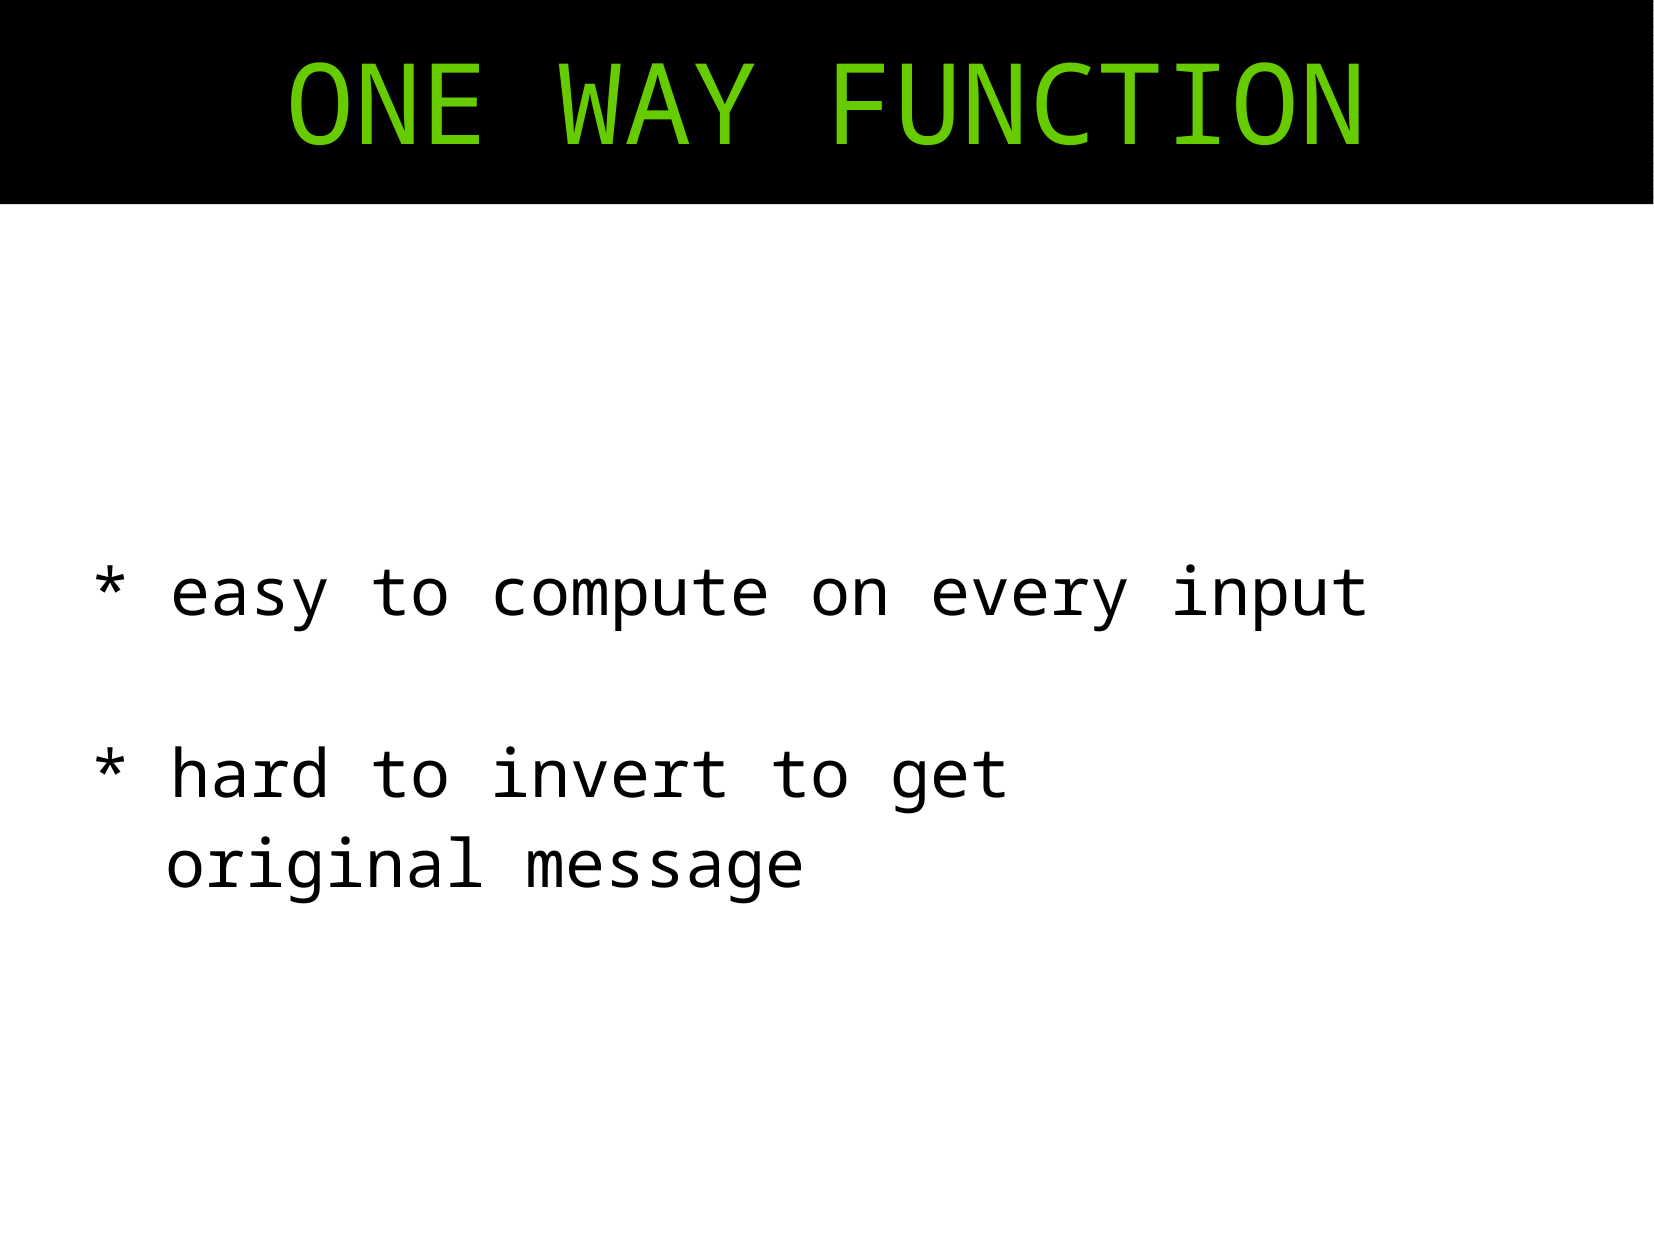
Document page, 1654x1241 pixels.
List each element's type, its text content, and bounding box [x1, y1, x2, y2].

subtitle * easy to compute on every input * hard to invert to get original message [90, 305, 1621, 1146]
title ONE WAY FUNCTION [0, 0, 1654, 205]
